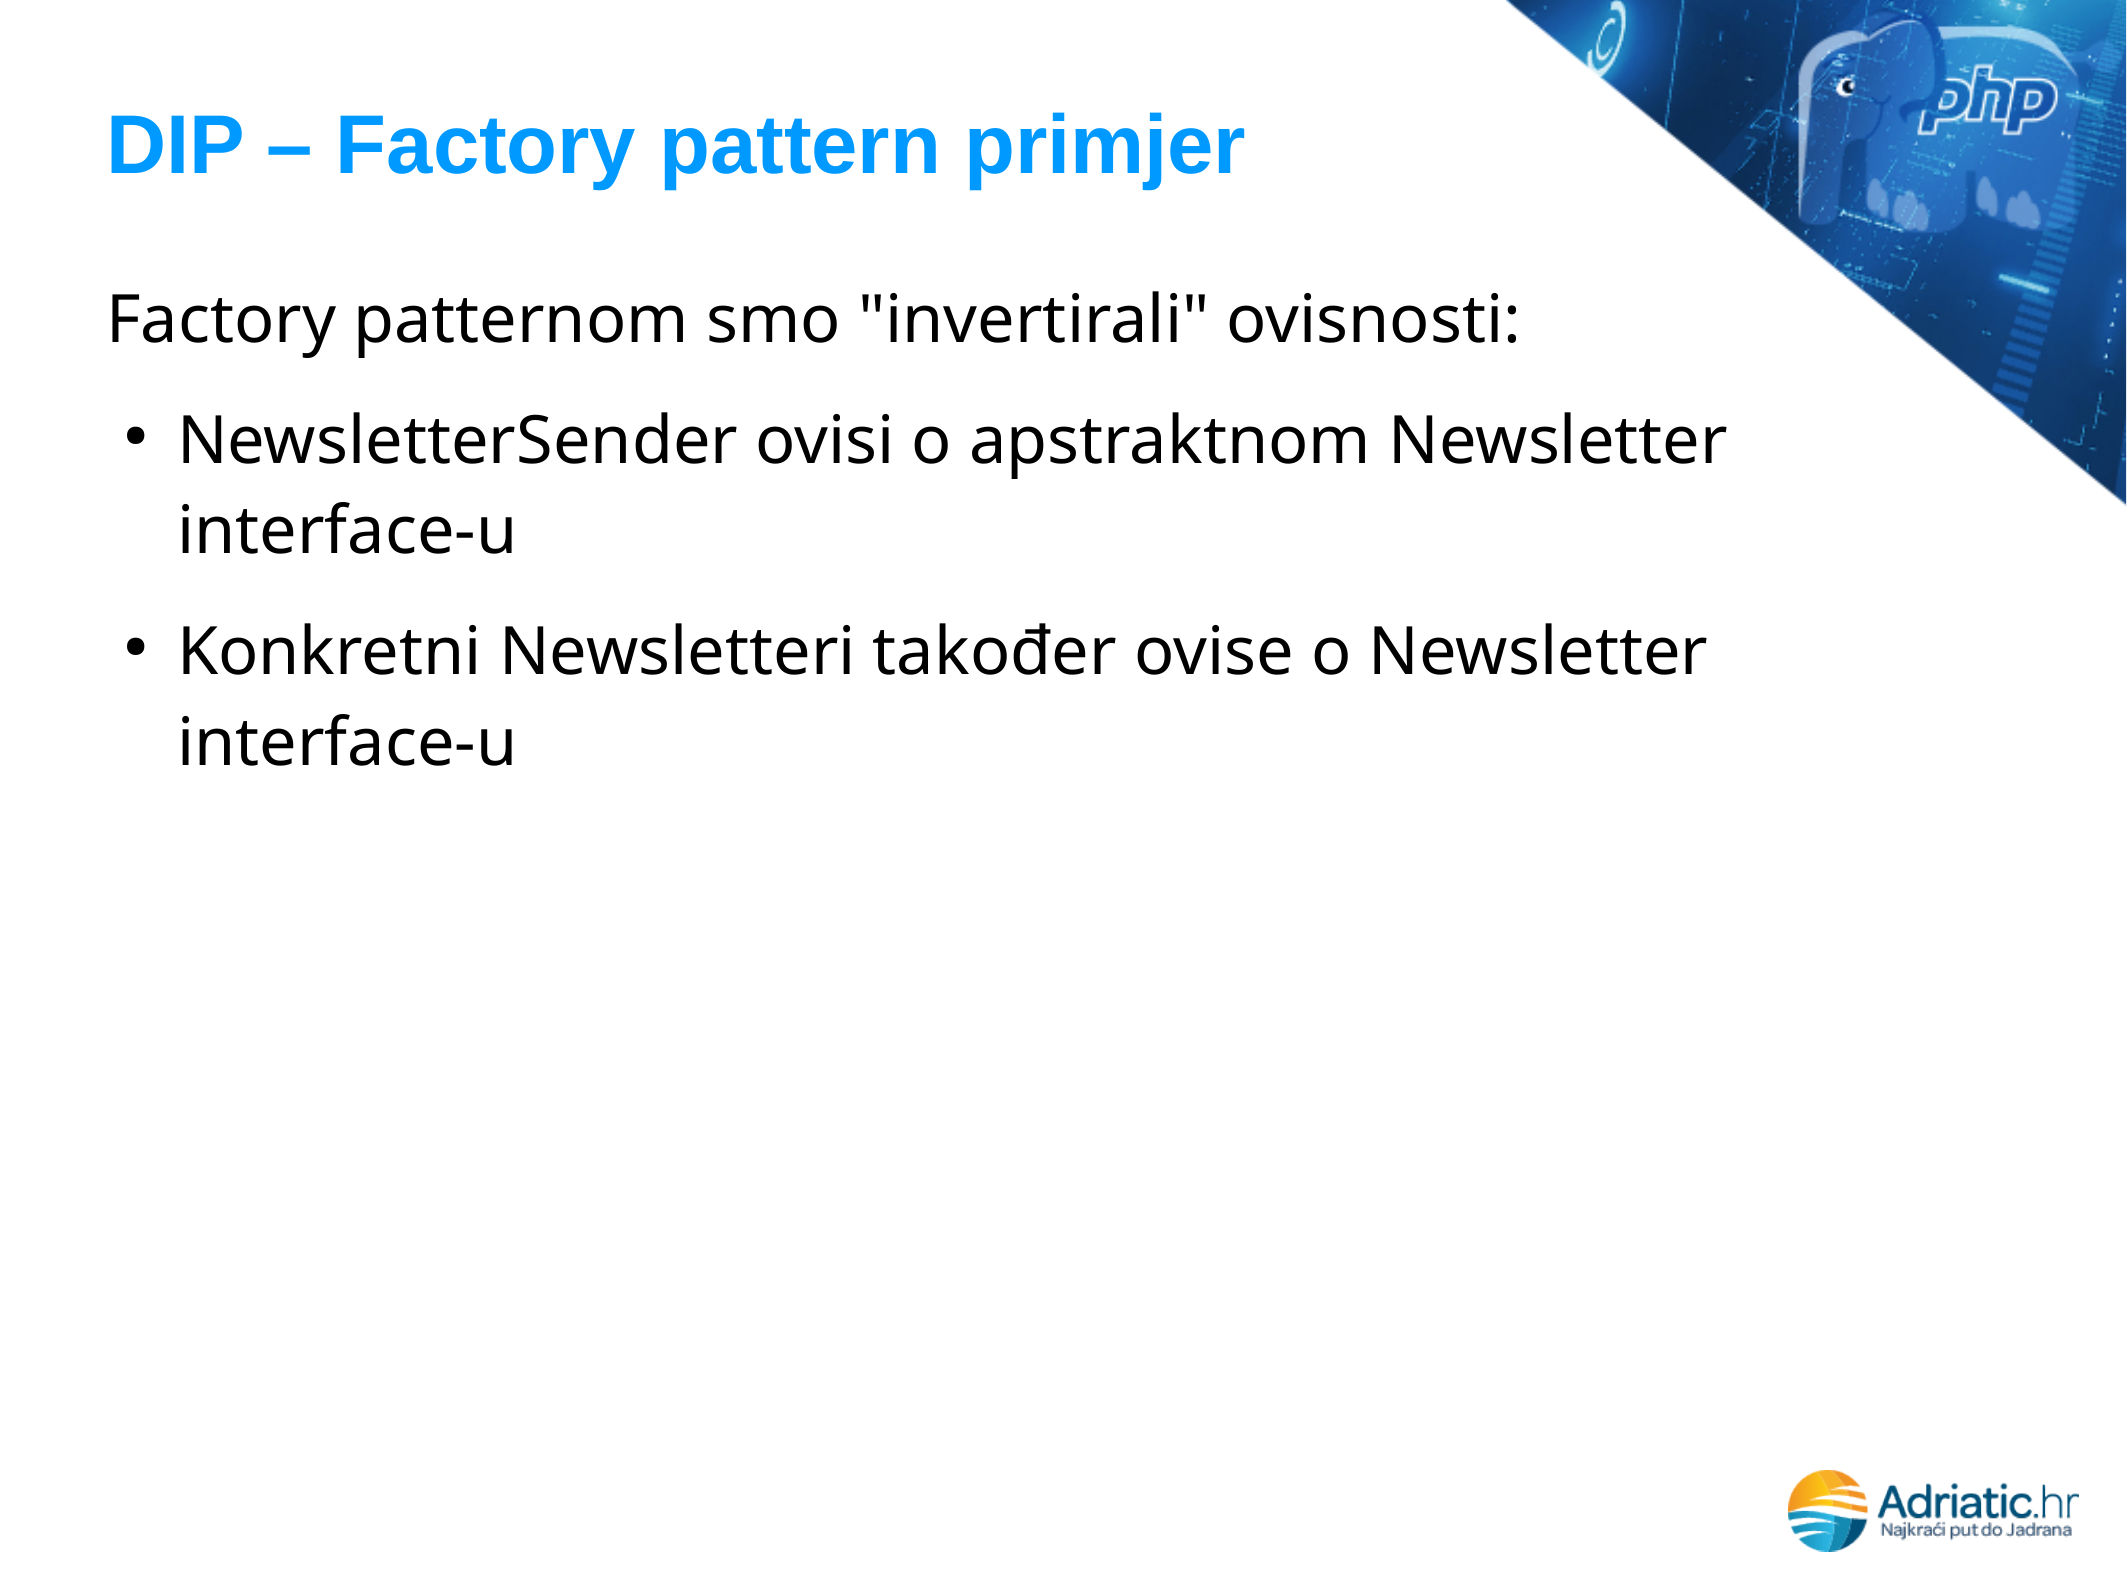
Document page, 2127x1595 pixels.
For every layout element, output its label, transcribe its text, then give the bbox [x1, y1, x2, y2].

list Factory patternom smo "invertirali" ovisnosti: NewsletterSender ovisi o apstraktnom Newsletter interface-u Konkretni Newsletteri također ovise o Newsletter interface-u [106, 271, 2020, 1453]
picture [1788, 1470, 2079, 1552]
picture [1505, 0, 2127, 625]
title DIP – Factory pattern primjer [106, 70, 1630, 219]
